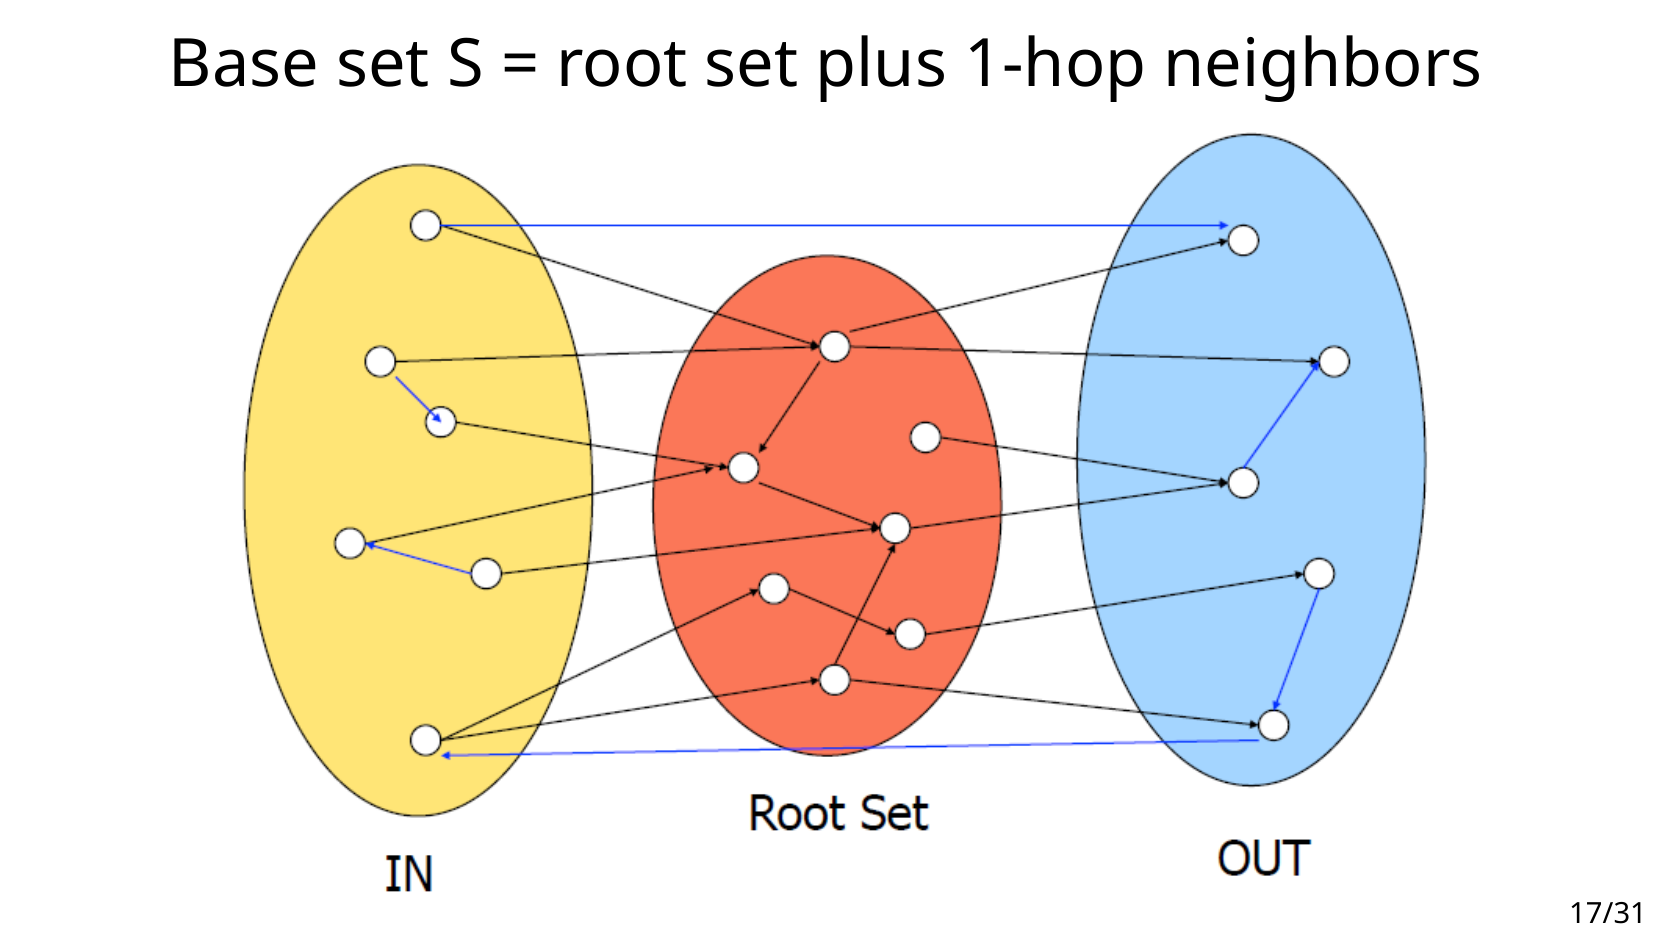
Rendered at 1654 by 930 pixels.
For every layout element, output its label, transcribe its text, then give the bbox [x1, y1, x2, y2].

picture [199, 119, 1546, 900]
title Base set S = root set plus 1-hop neighbors [0, 1, 1653, 120]
